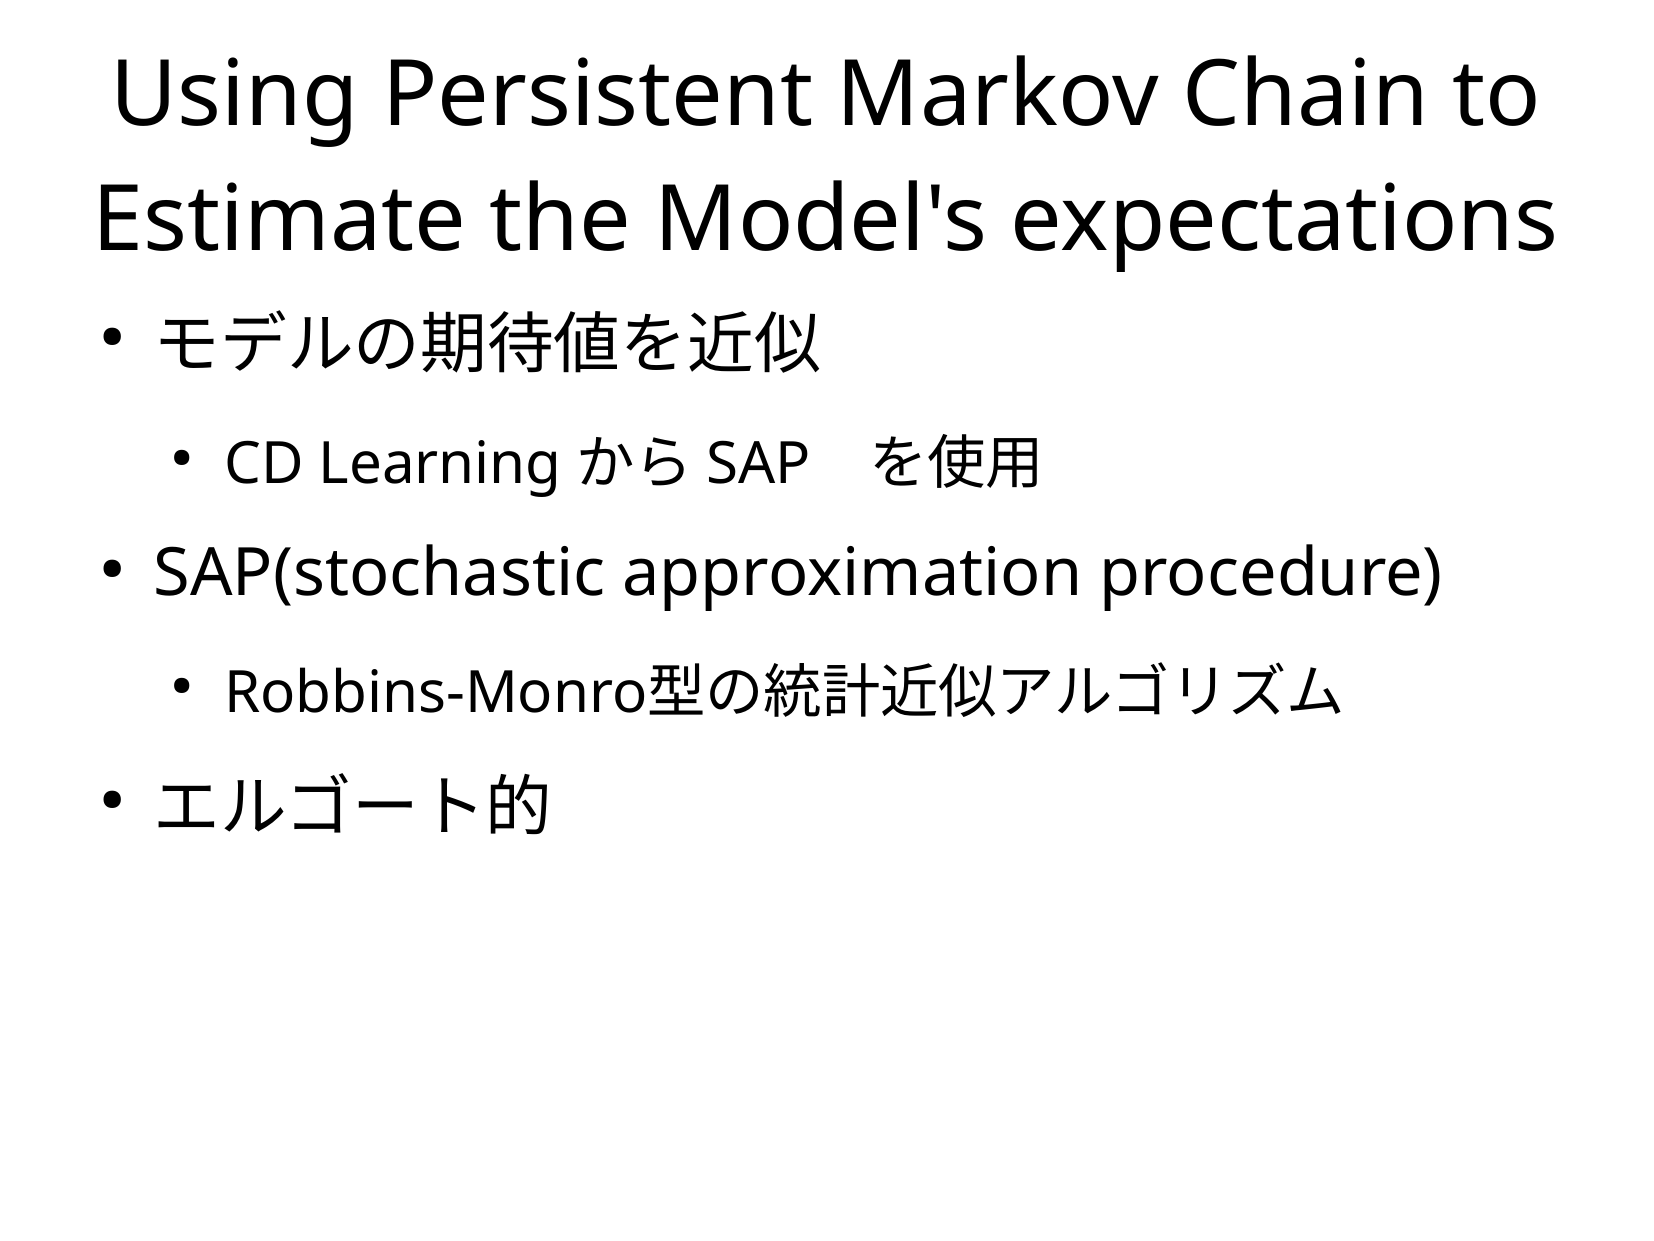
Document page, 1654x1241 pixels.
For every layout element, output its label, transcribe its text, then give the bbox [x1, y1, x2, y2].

title Using Persistent Markov Chain to Estimate the Model's expectations [82, 56, 1571, 250]
list モデルの期待値を近似 CD Learning から SAP を使用 SAP(stochastic approximation procedure) Robbins-Monro型の統計近似アルゴリズム エルゴート的 [82, 290, 1571, 1109]
